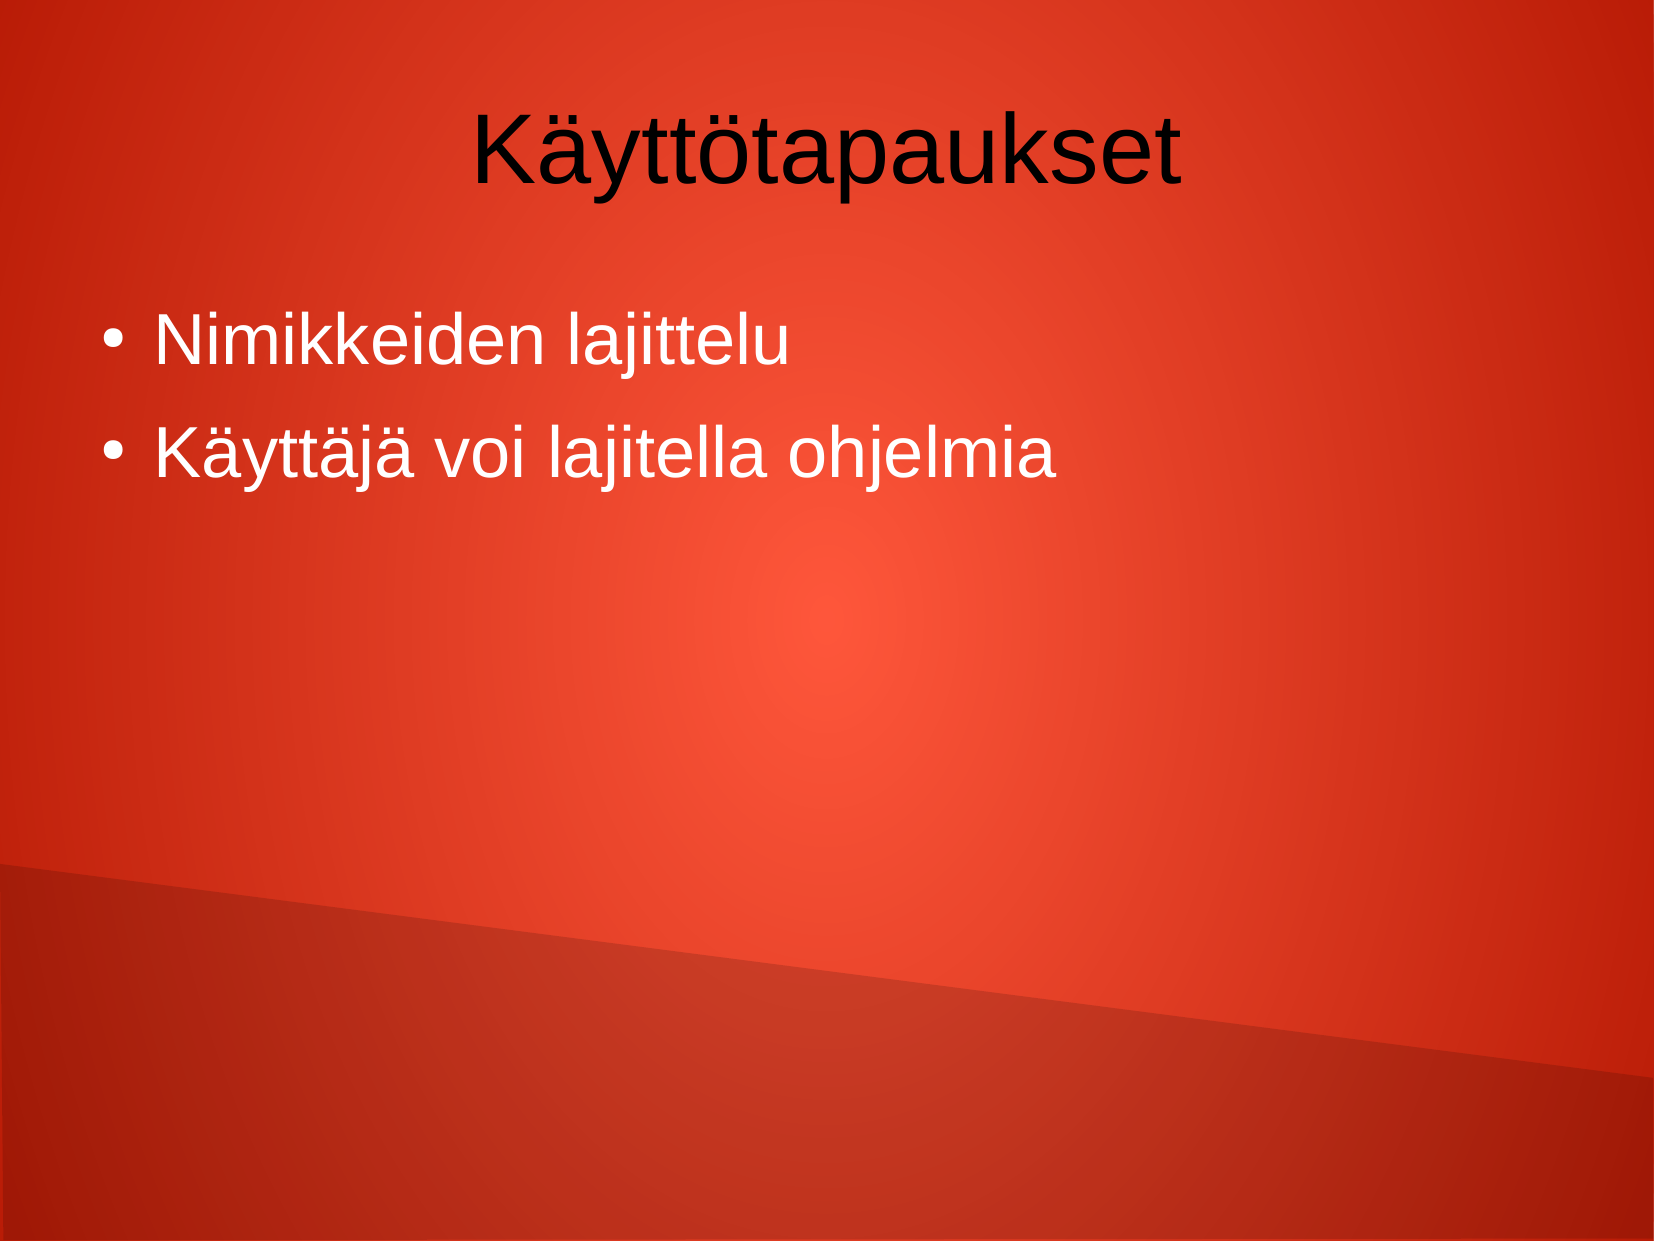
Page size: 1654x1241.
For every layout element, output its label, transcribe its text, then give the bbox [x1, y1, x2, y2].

list Nimikkeiden lajittelu Käyttäjä voi lajitella ohjelmia [82, 299, 1571, 1019]
title Käyttötapaukset [82, 47, 1571, 252]
